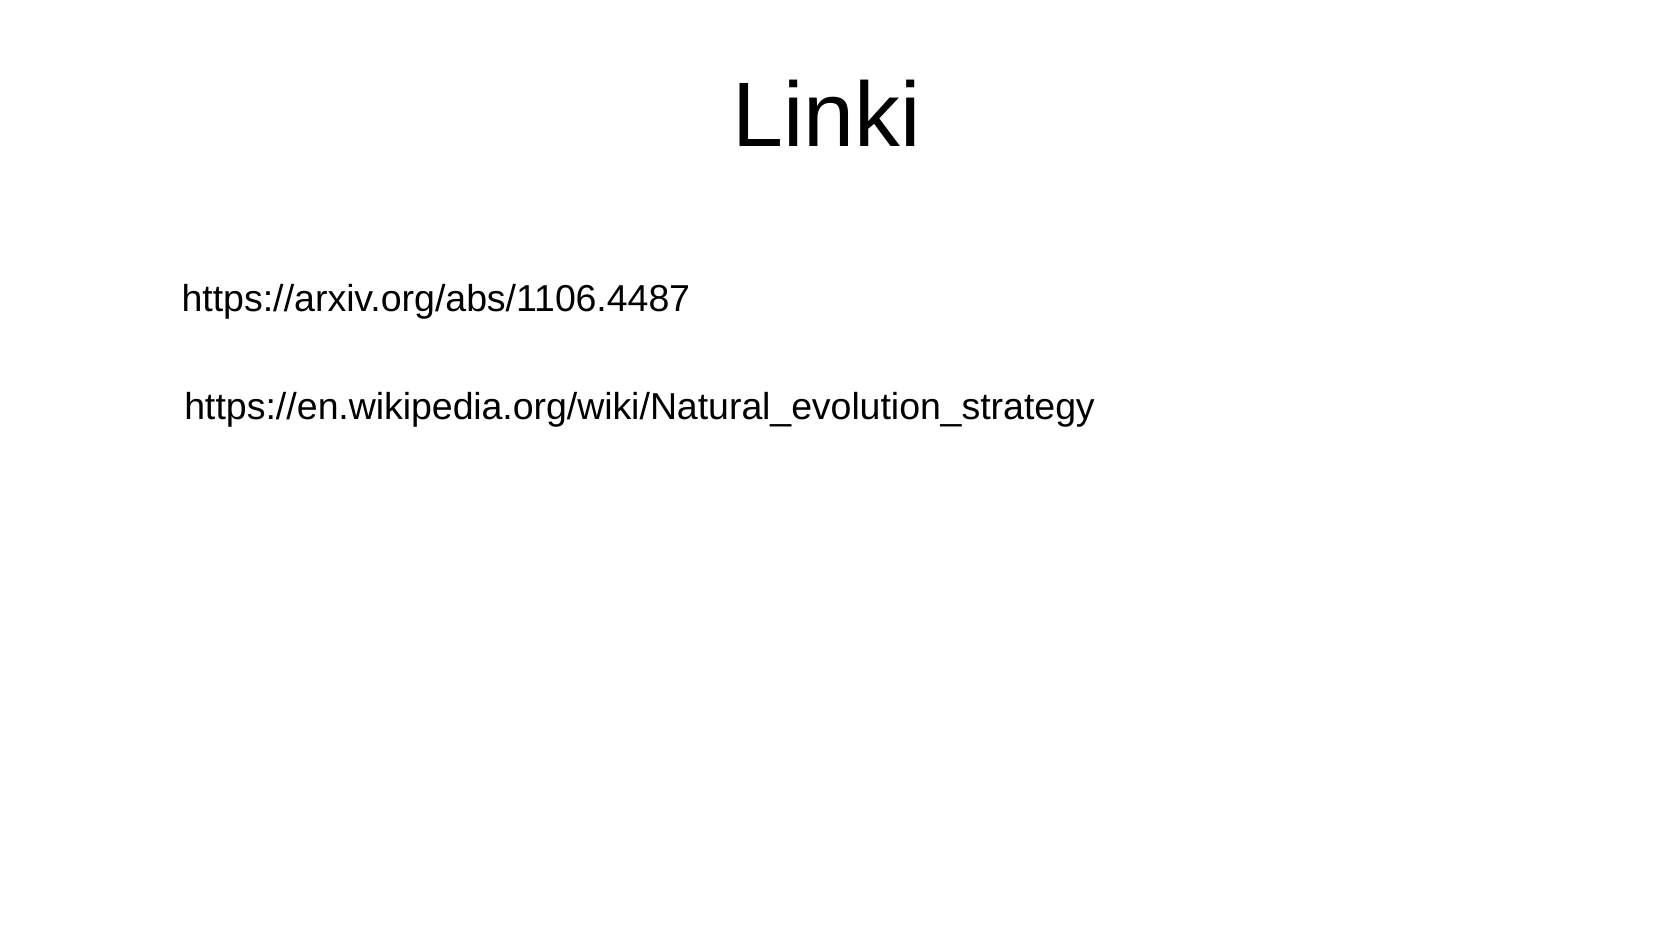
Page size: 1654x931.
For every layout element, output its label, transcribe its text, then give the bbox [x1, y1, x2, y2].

title Linki [82, 37, 1571, 193]
text_box https://arxiv.org/abs/1106.4487 [166, 270, 706, 327]
text_box https://en.wikipedia.org/wiki/Natural_evolution_strategy [169, 378, 1111, 436]
